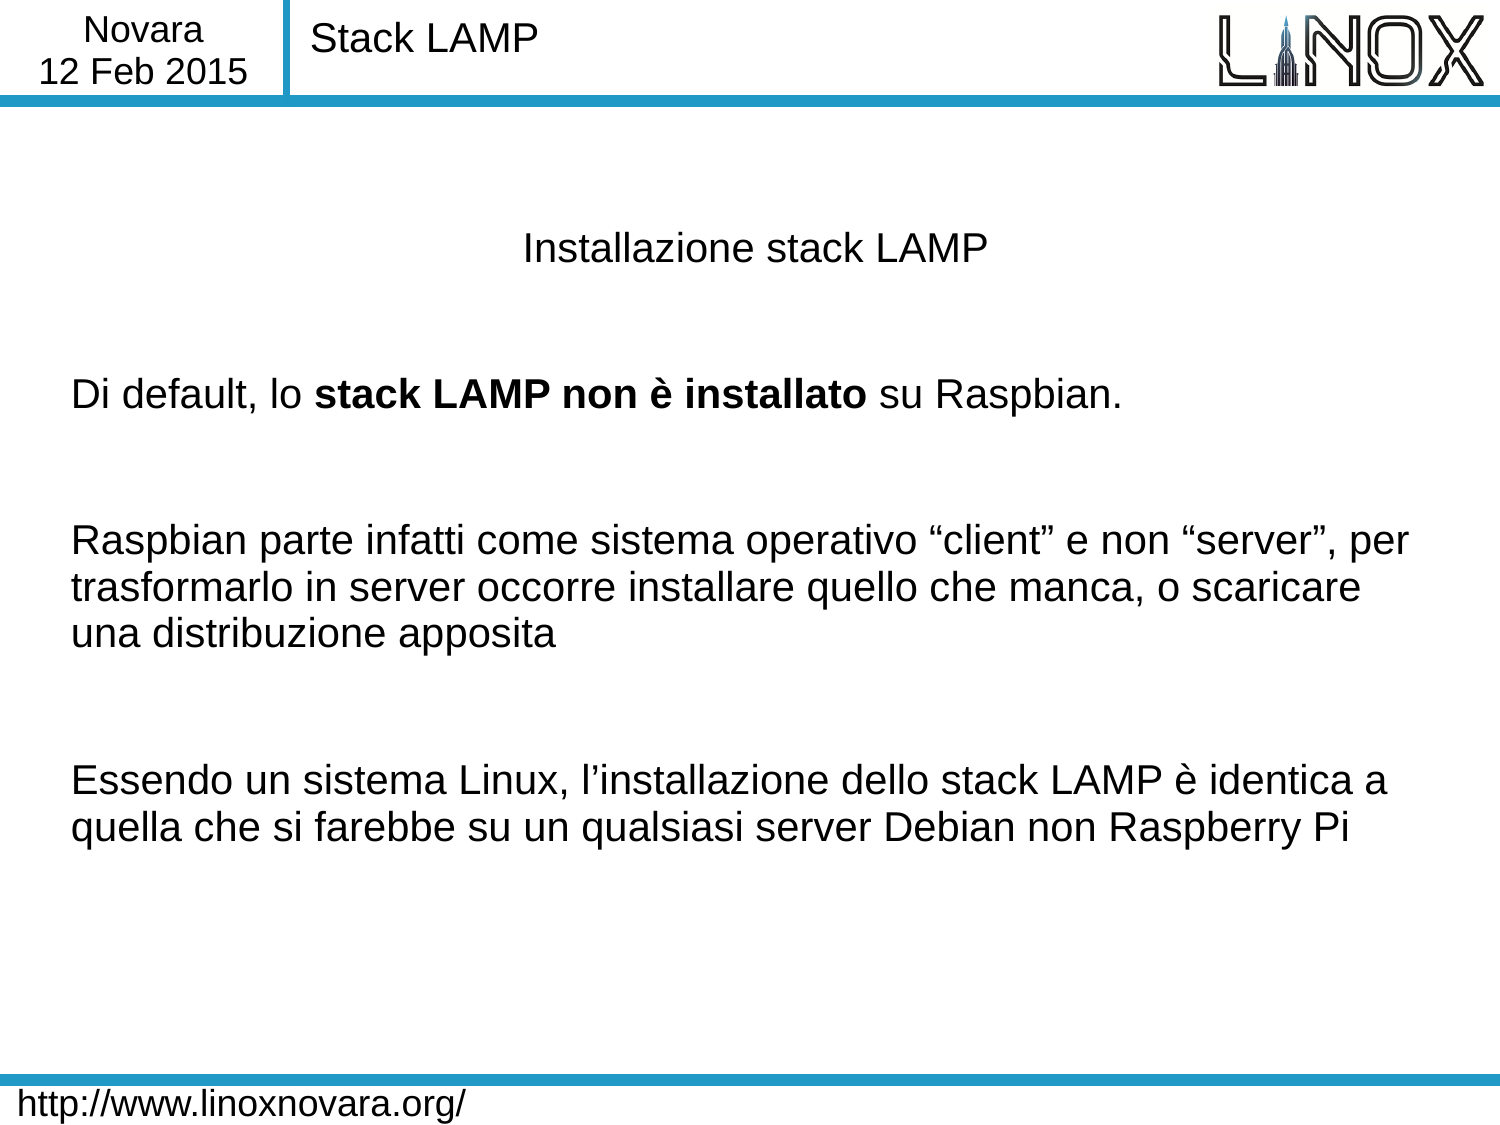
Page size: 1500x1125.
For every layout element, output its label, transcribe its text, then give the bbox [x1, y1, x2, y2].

text_box Installazione stack LAMP Di default, lo stack LAMP non è installato su Raspbian. Raspbian parte infatti come sistema operativo “client” e non “server”, per trasformarlo in server occorre installare quello che manca, o scaricare una distribuzione apposita Essendo un sistema Linux, l’installazione dello stack LAMP è identica a quella che si farebbe su un qualsiasi server Debian non Raspberry Pi [70, 224, 1441, 1016]
picture [0, 0, 1500, 107]
picture [0, 1074, 1500, 1086]
list Stack LAMP [295, 7, 1321, 83]
